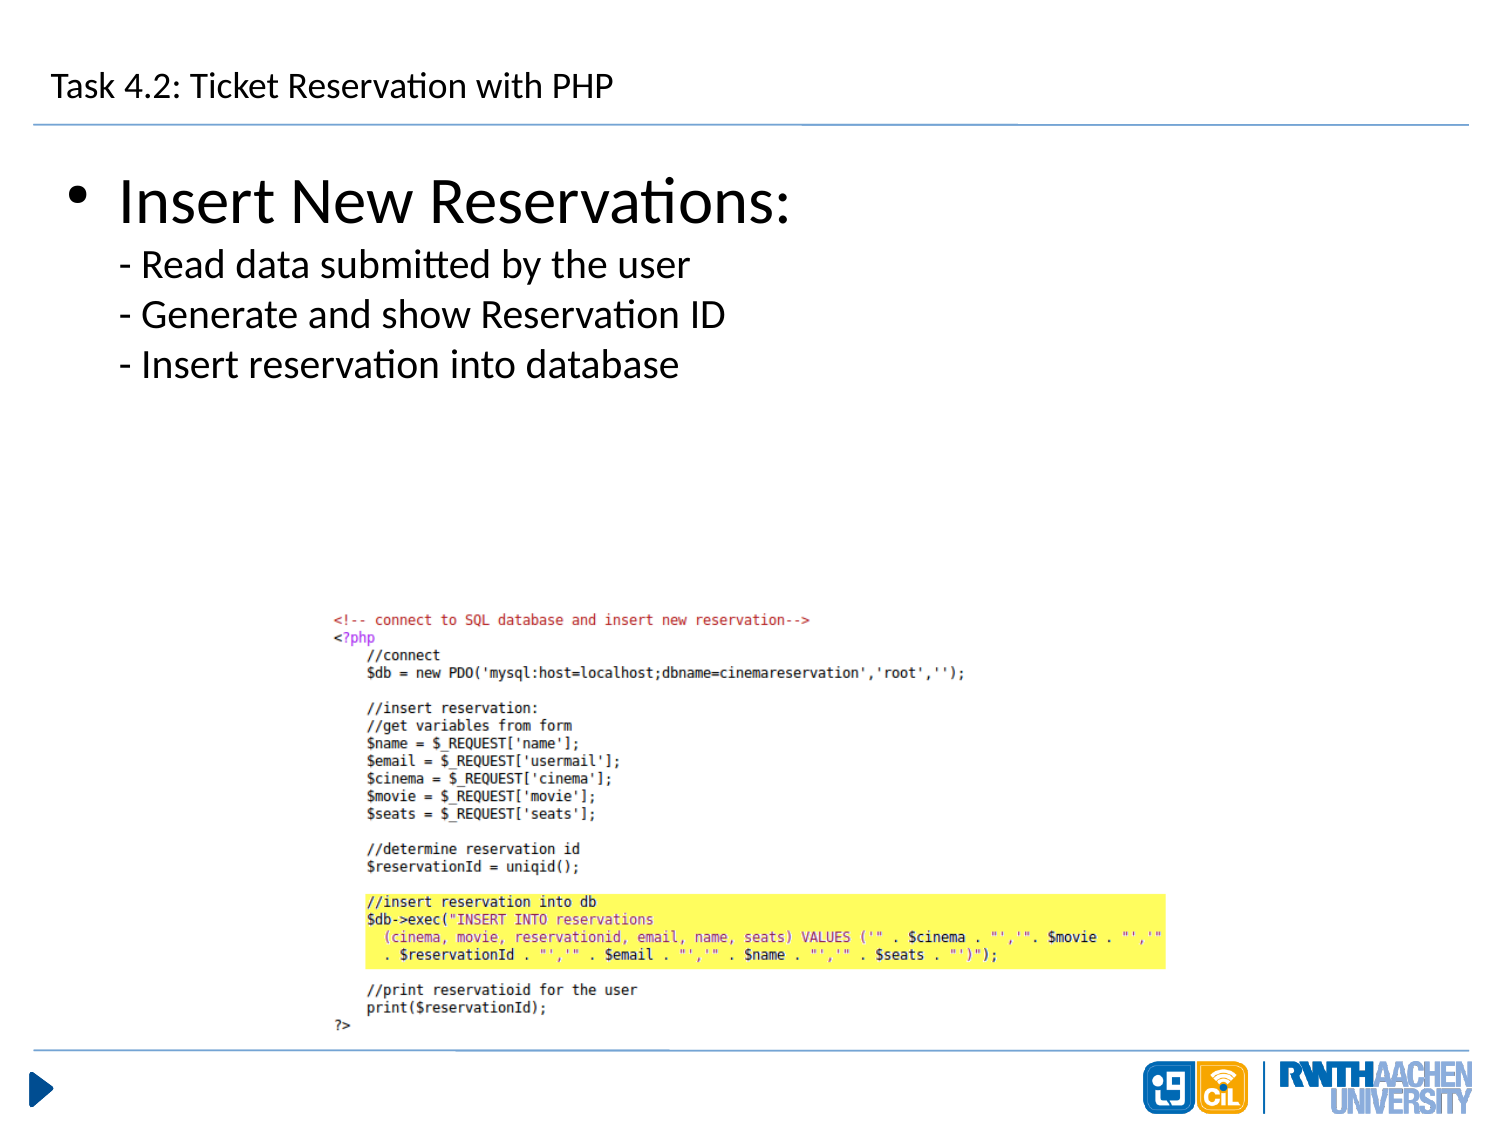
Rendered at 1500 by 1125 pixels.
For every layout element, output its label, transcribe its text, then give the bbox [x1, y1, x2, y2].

picture [328, 611, 1174, 1035]
list Insert New Reservations: - Read data submitted by the user - Generate and show Reservation ID - Insert reservation into database [33, 149, 1469, 572]
title Task 4.2: Ticket Reservation with PHP [35, 42, 1469, 125]
picture [1143, 1061, 1472, 1114]
